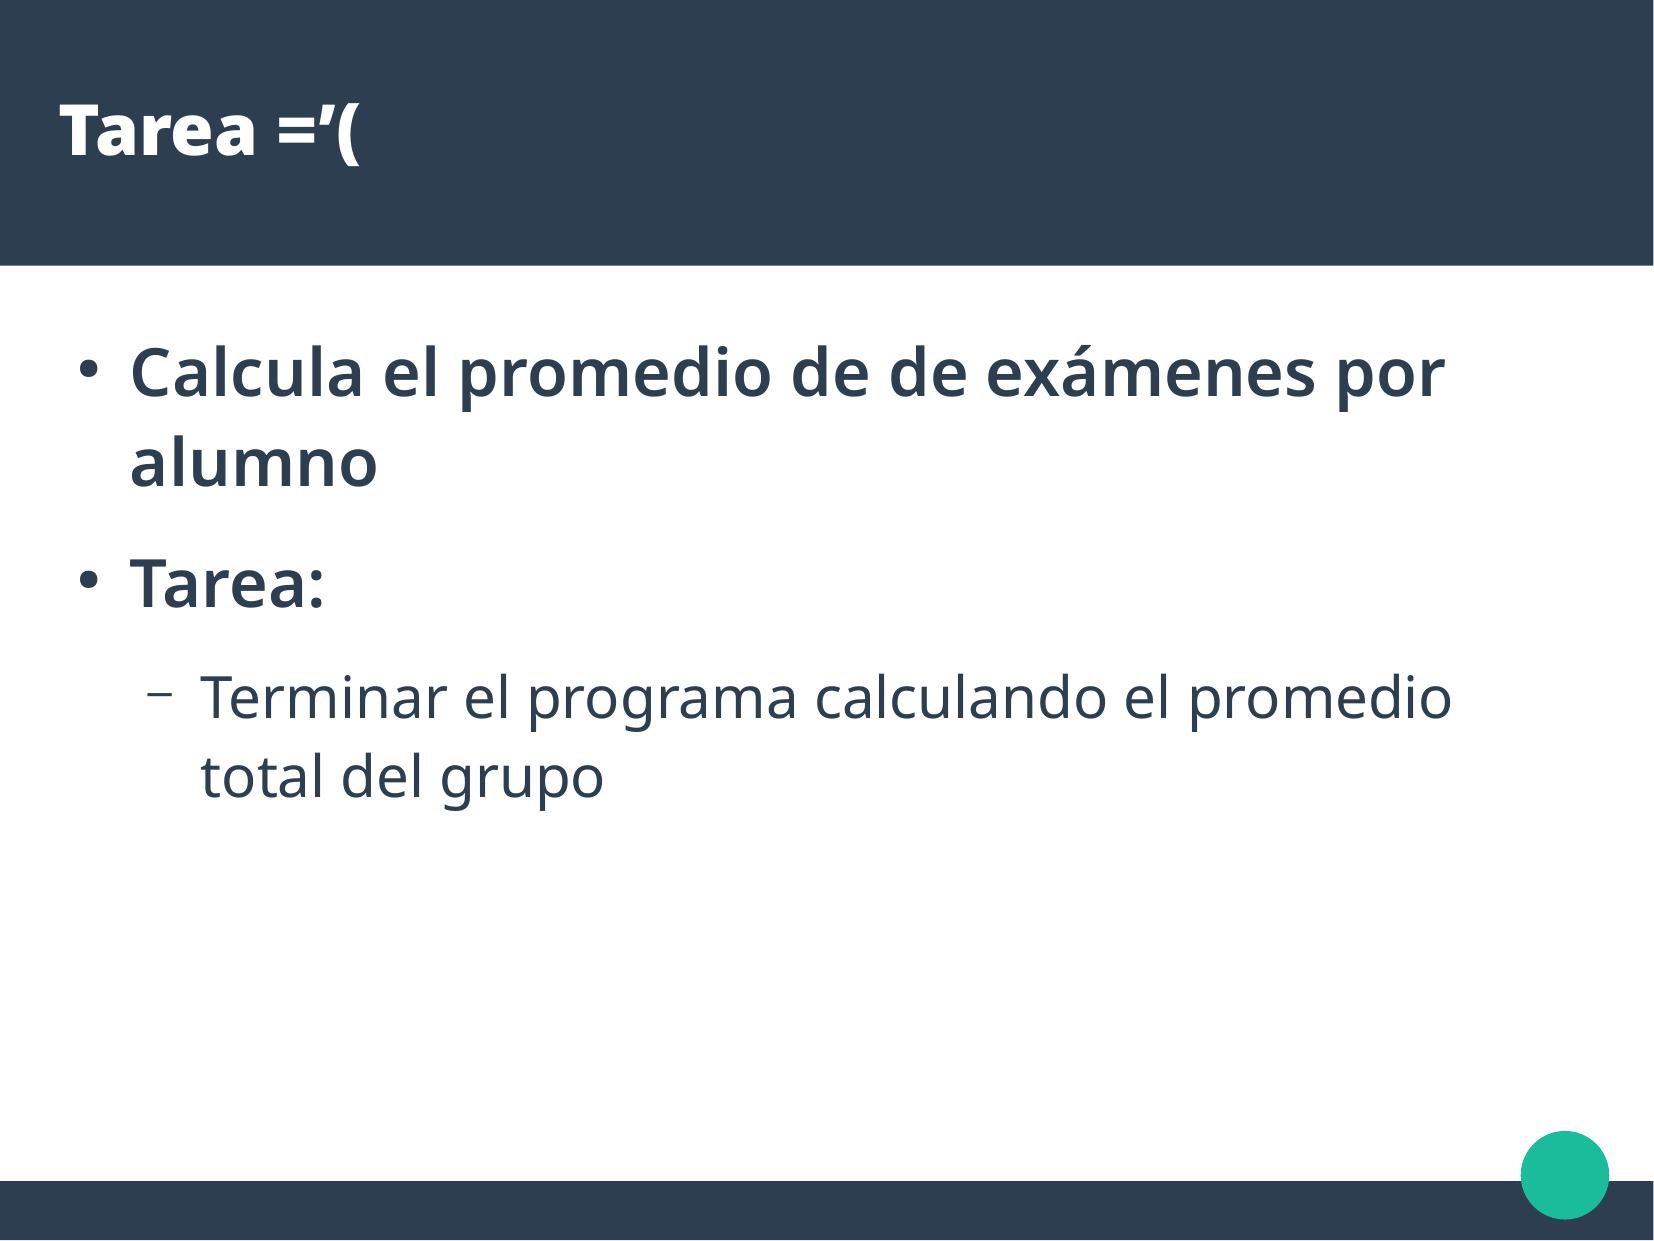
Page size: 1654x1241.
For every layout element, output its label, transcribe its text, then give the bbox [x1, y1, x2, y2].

list Calcula el promedio de de exámenes por alumno Tarea: Terminar el programa calculando el promedio total del grupo [59, 324, 1595, 1152]
title Tarea =’( [59, 49, 1595, 207]
